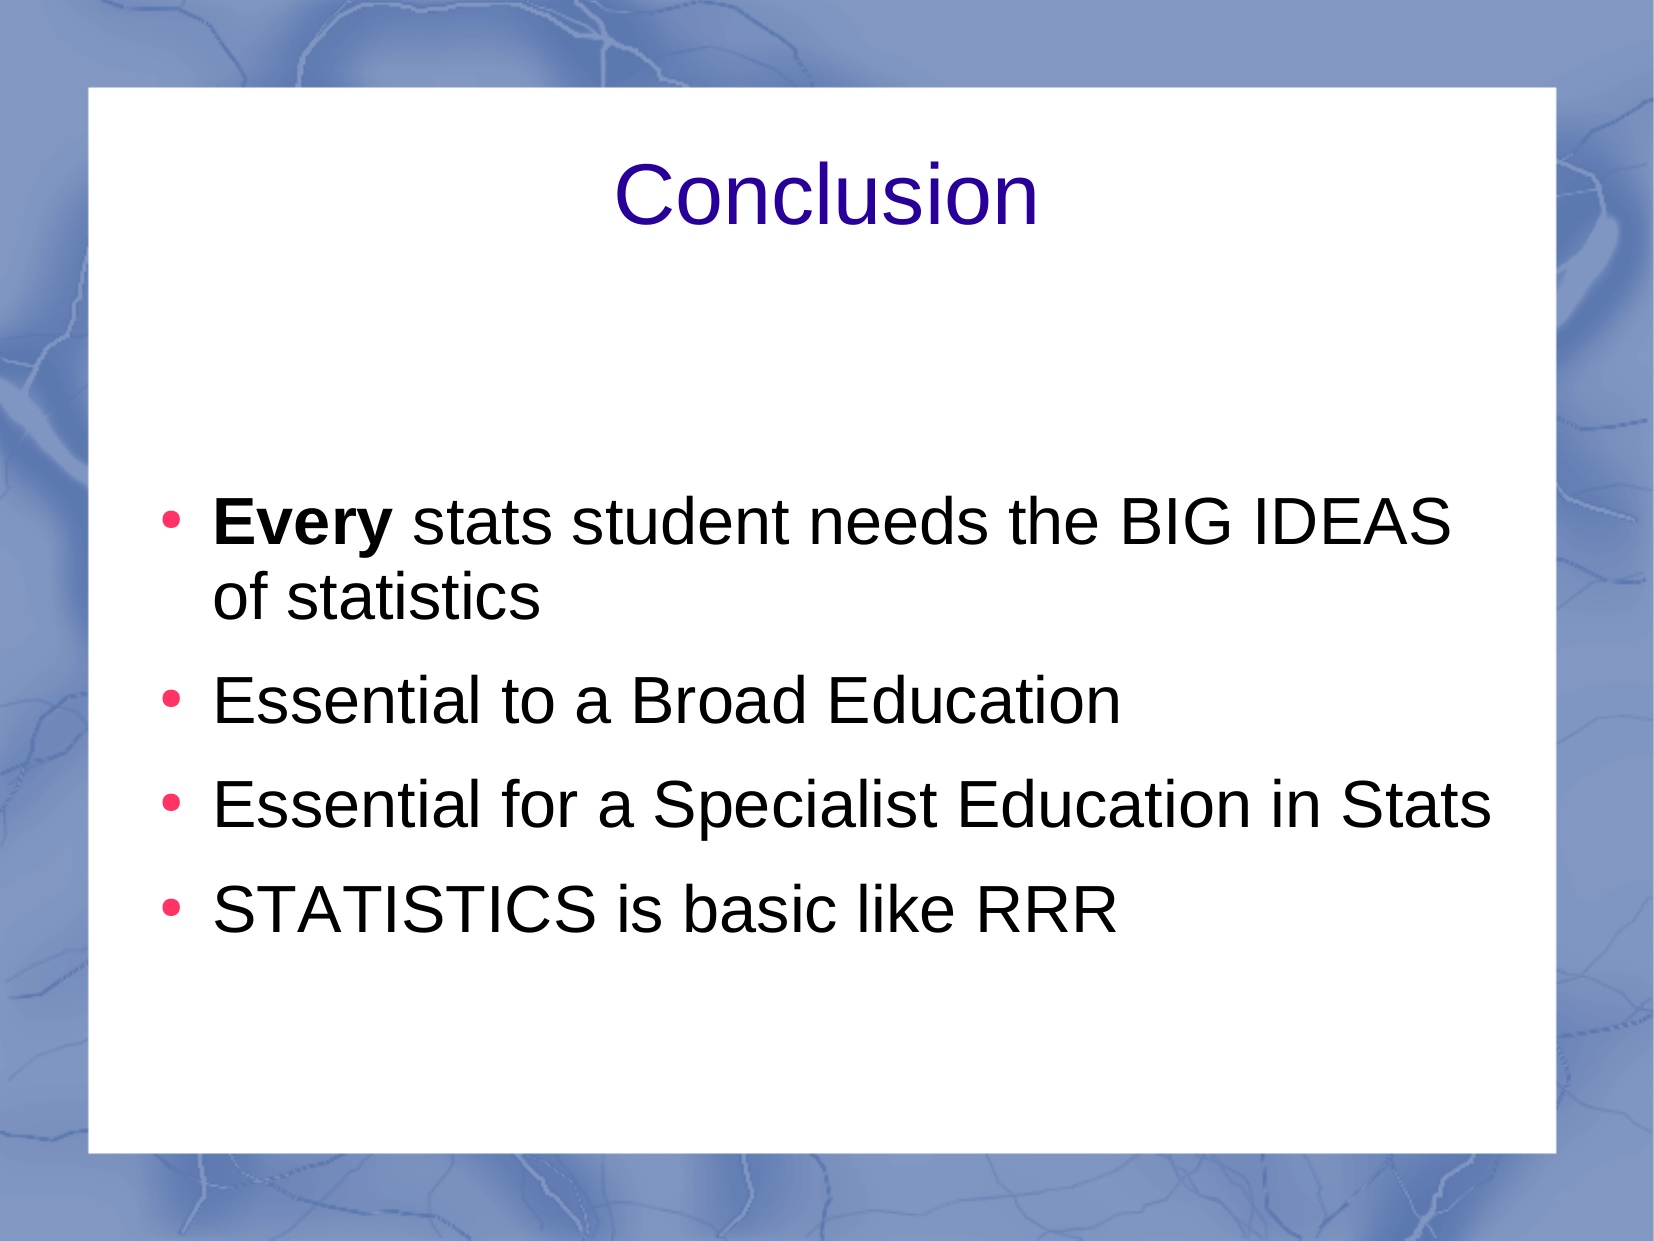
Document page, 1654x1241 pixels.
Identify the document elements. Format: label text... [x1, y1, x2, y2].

picture [0, 0, 1654, 1241]
title Conclusion [118, 90, 1536, 298]
list Every stats student needs the BIG IDEAS of statistics Essential to a Broad Education Essential for a Specialist Education in Stats STATISTICS is basic like RRR [141, 484, 1501, 1169]
